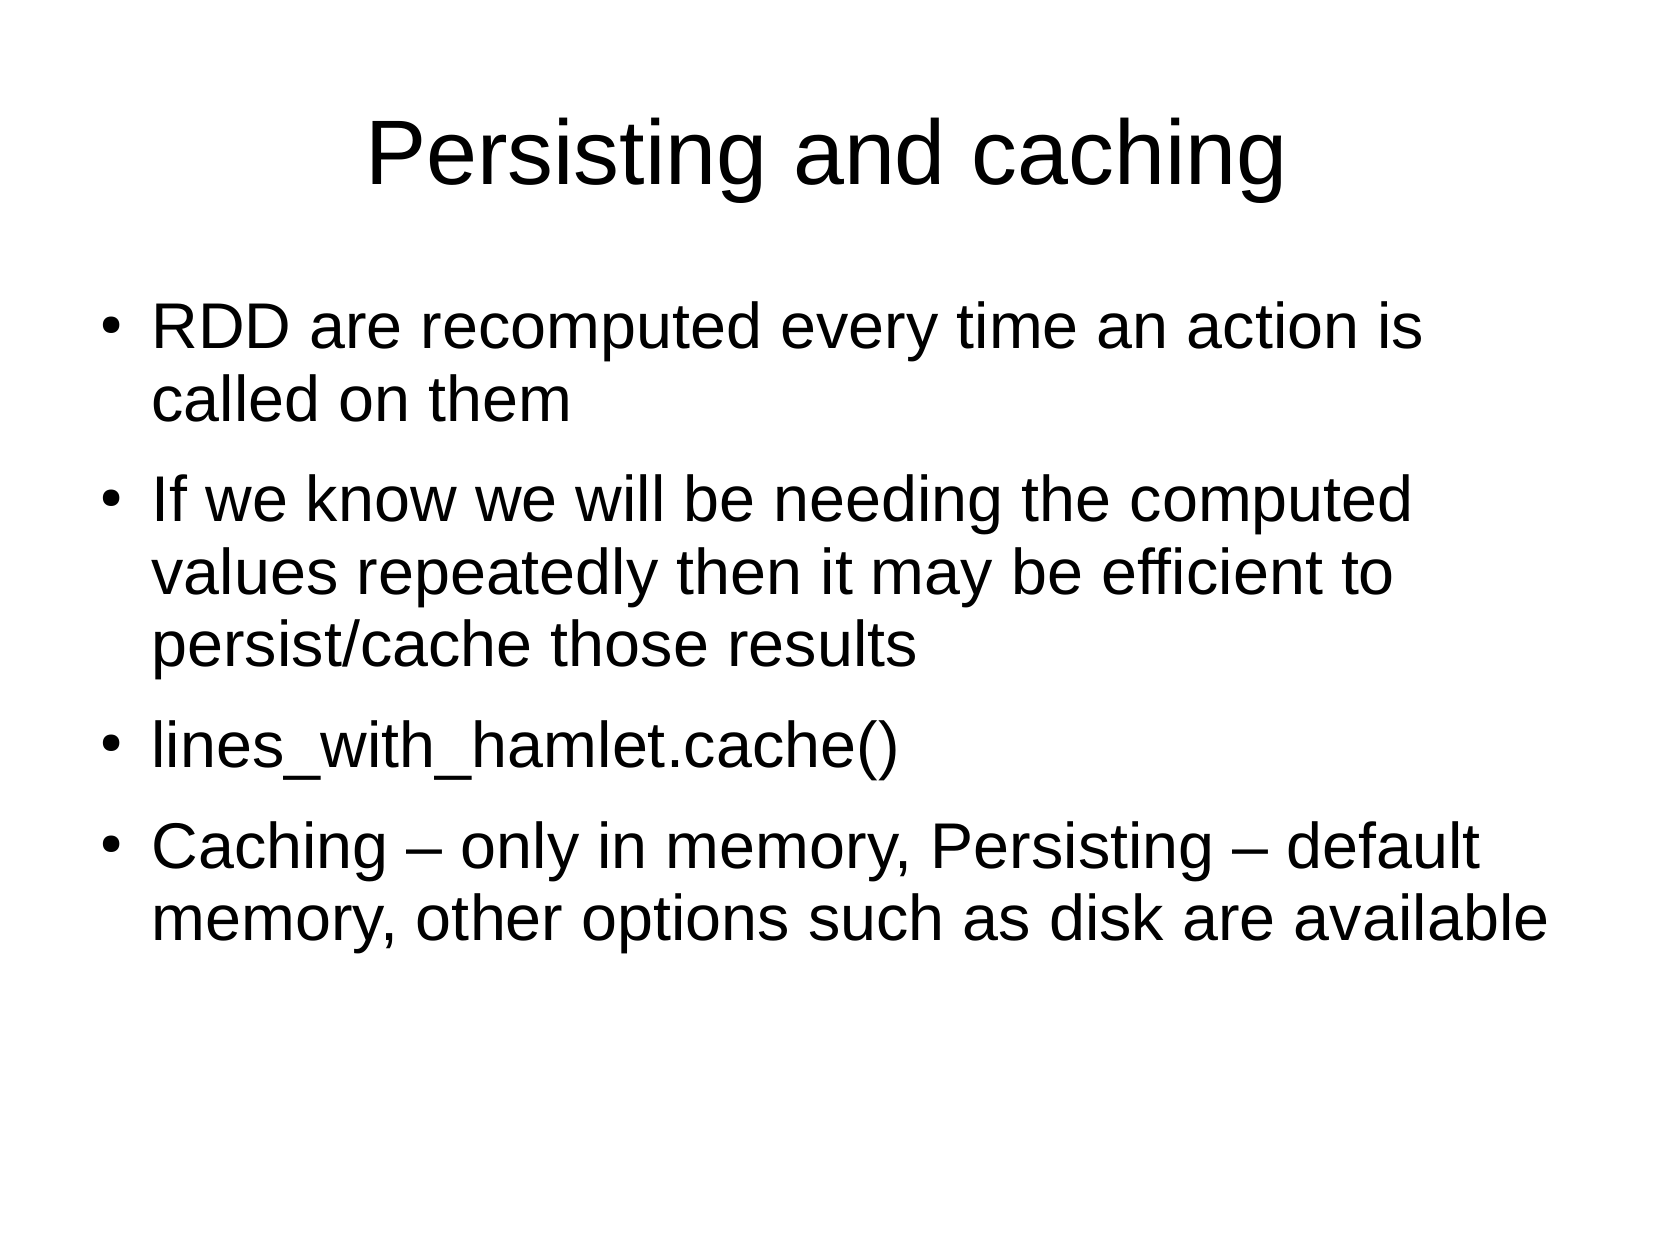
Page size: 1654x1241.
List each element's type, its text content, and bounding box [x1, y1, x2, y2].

list RDD are recomputed every time an action is called on them If we know we will be needing the computed values repeatedly then it may be efficient to persist/cache those results lines_with_hamlet.cache() Caching – only in memory, Persisting – default memory, other options such as disk are available [82, 290, 1571, 1010]
title Persisting and caching [82, 49, 1571, 257]
